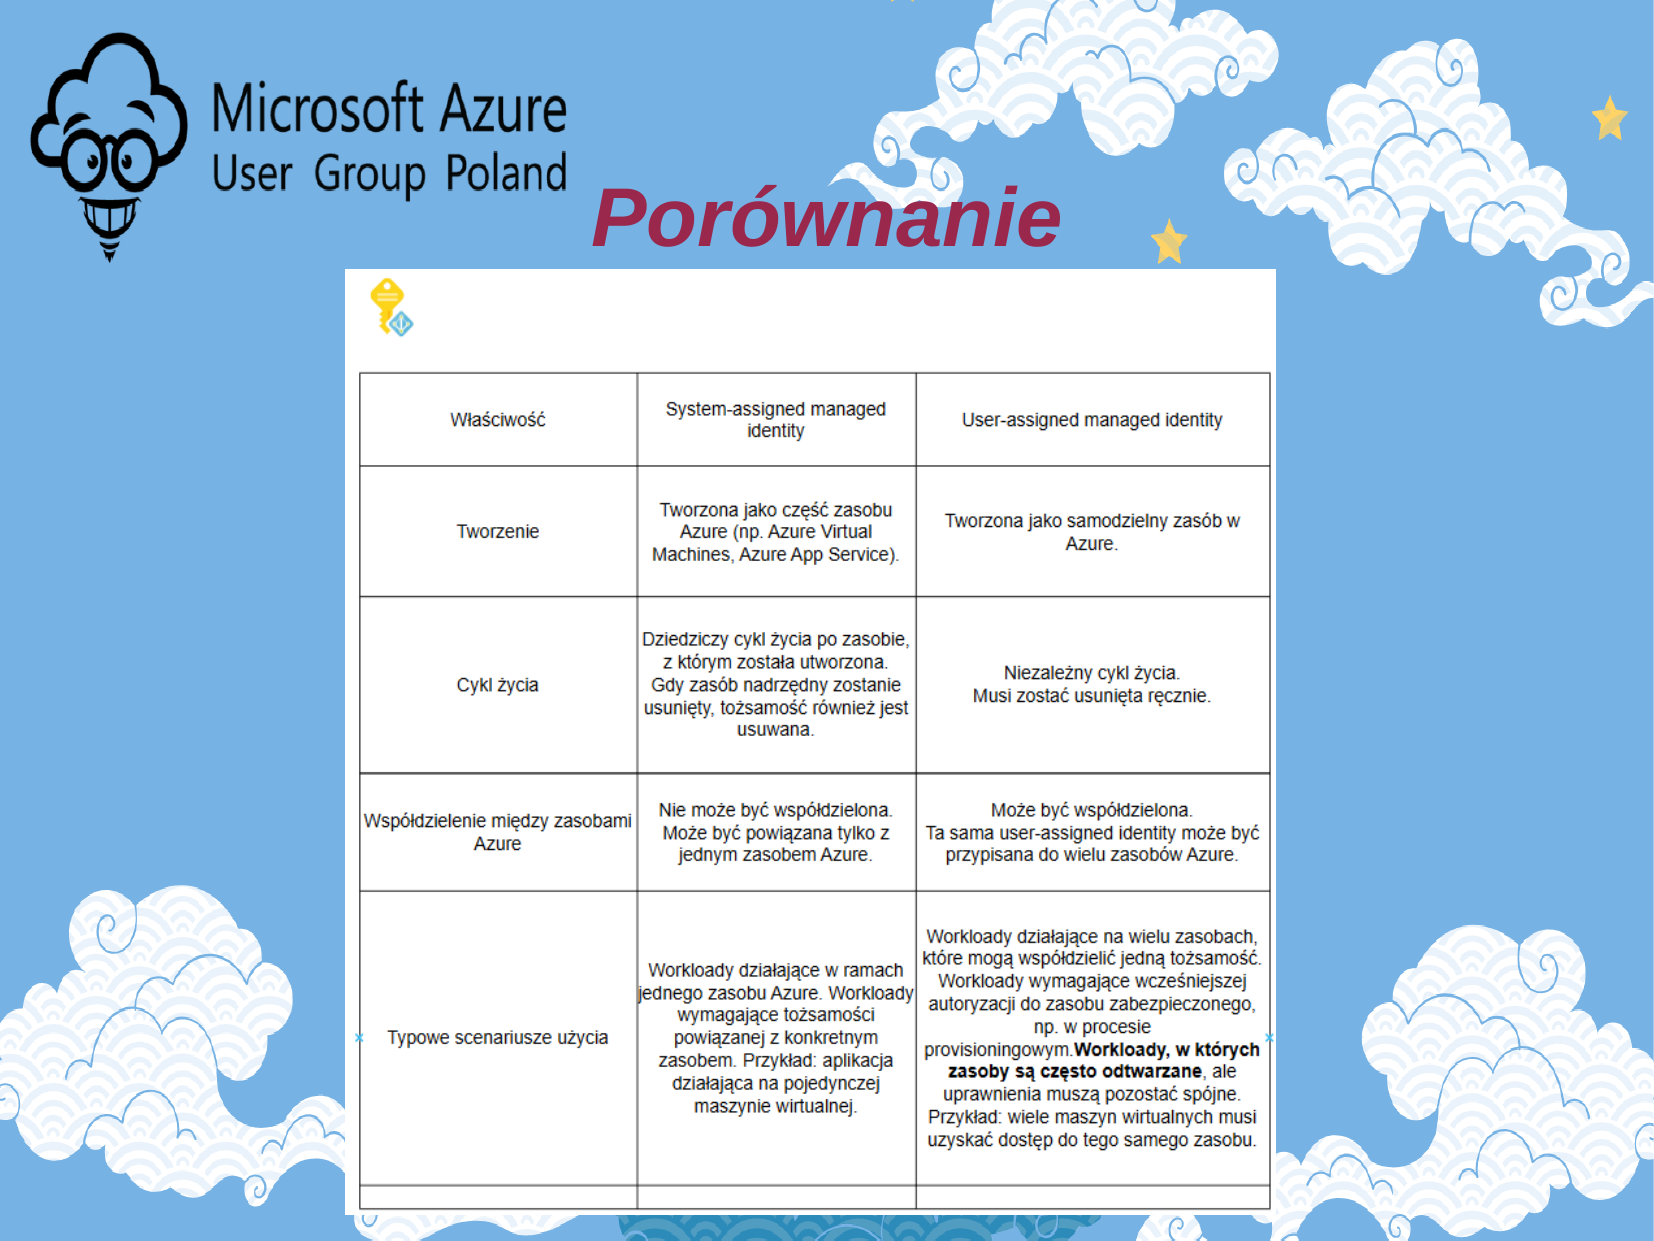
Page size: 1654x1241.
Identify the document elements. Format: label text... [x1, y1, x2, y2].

picture [0, 0, 1654, 1241]
title Porównanie [121, 114, 1533, 322]
